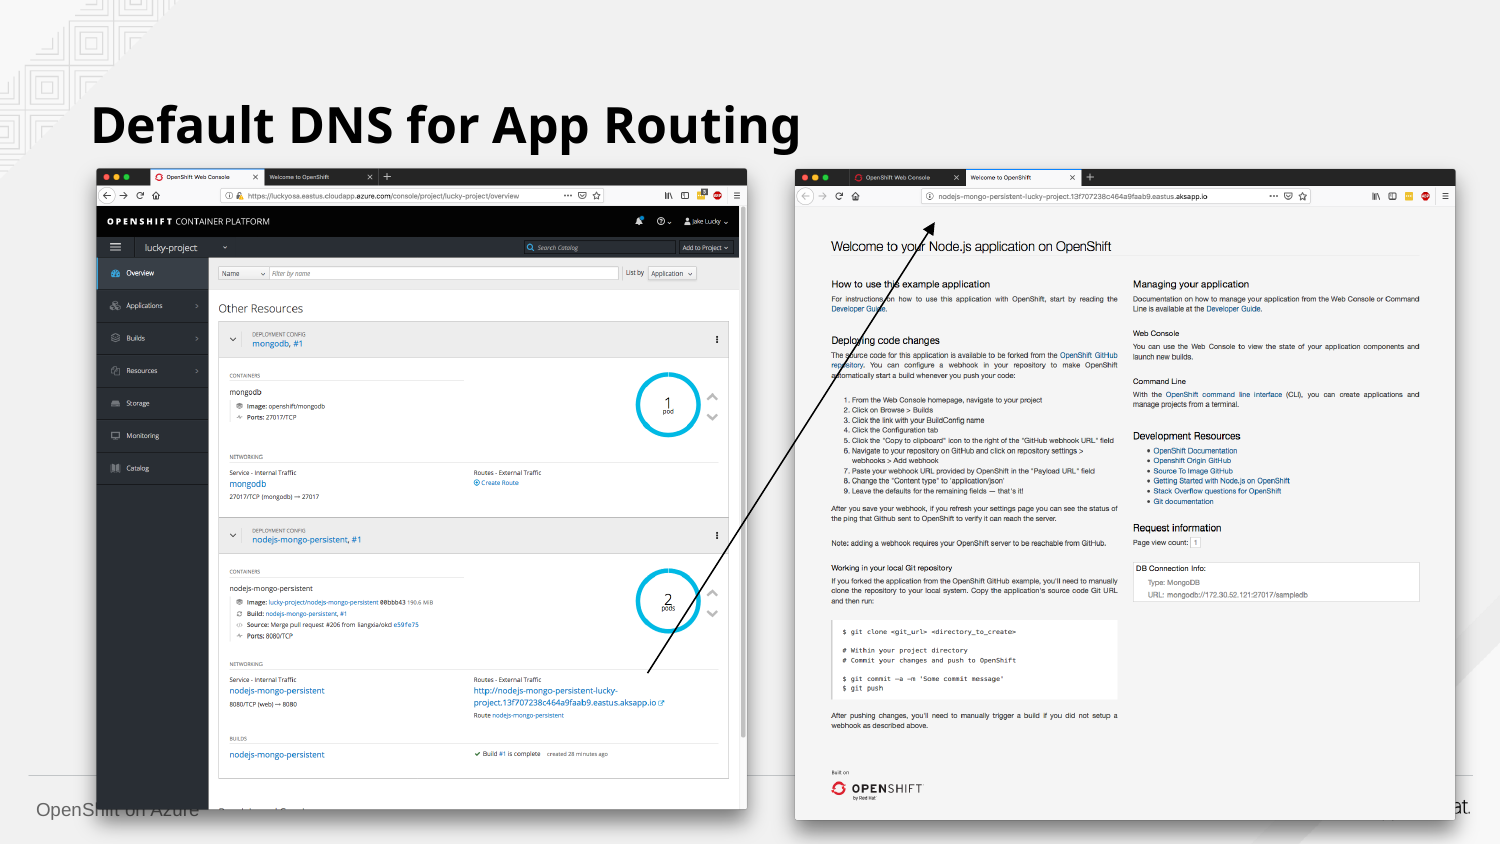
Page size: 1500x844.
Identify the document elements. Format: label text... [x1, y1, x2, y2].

text_box Default DNS for App Routing [75, 0, 1350, 152]
picture [0, 0, 1500, 844]
